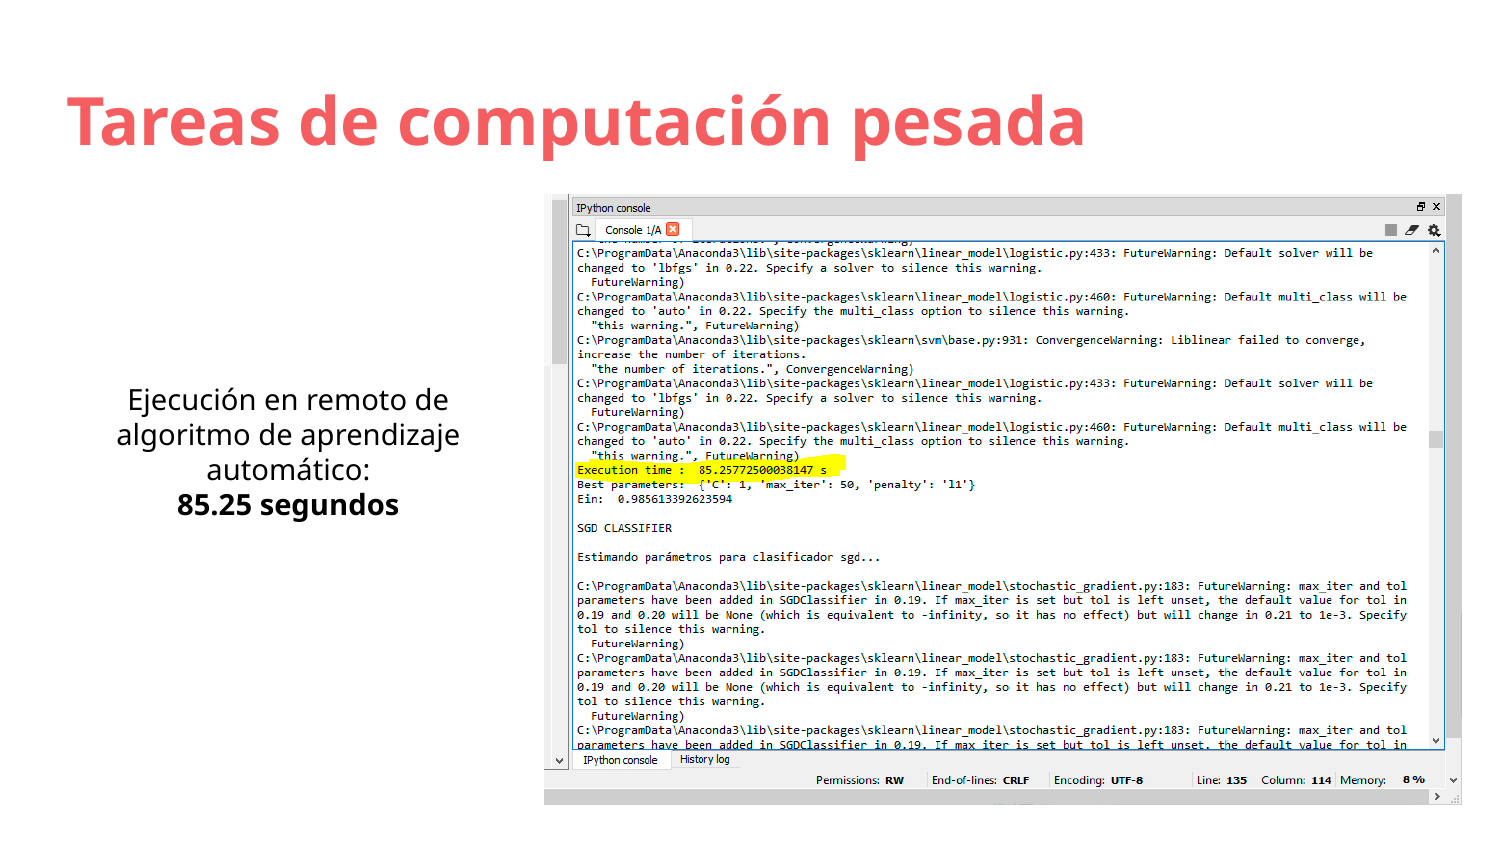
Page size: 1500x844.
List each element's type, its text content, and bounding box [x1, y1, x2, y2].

text_box Ejecución en remoto de algoritmo de aprendizaje automático: 85.25 segundos [96, 366, 481, 586]
picture [544, 194, 1462, 805]
title Tareas de computación pesada [51, 64, 1449, 167]
